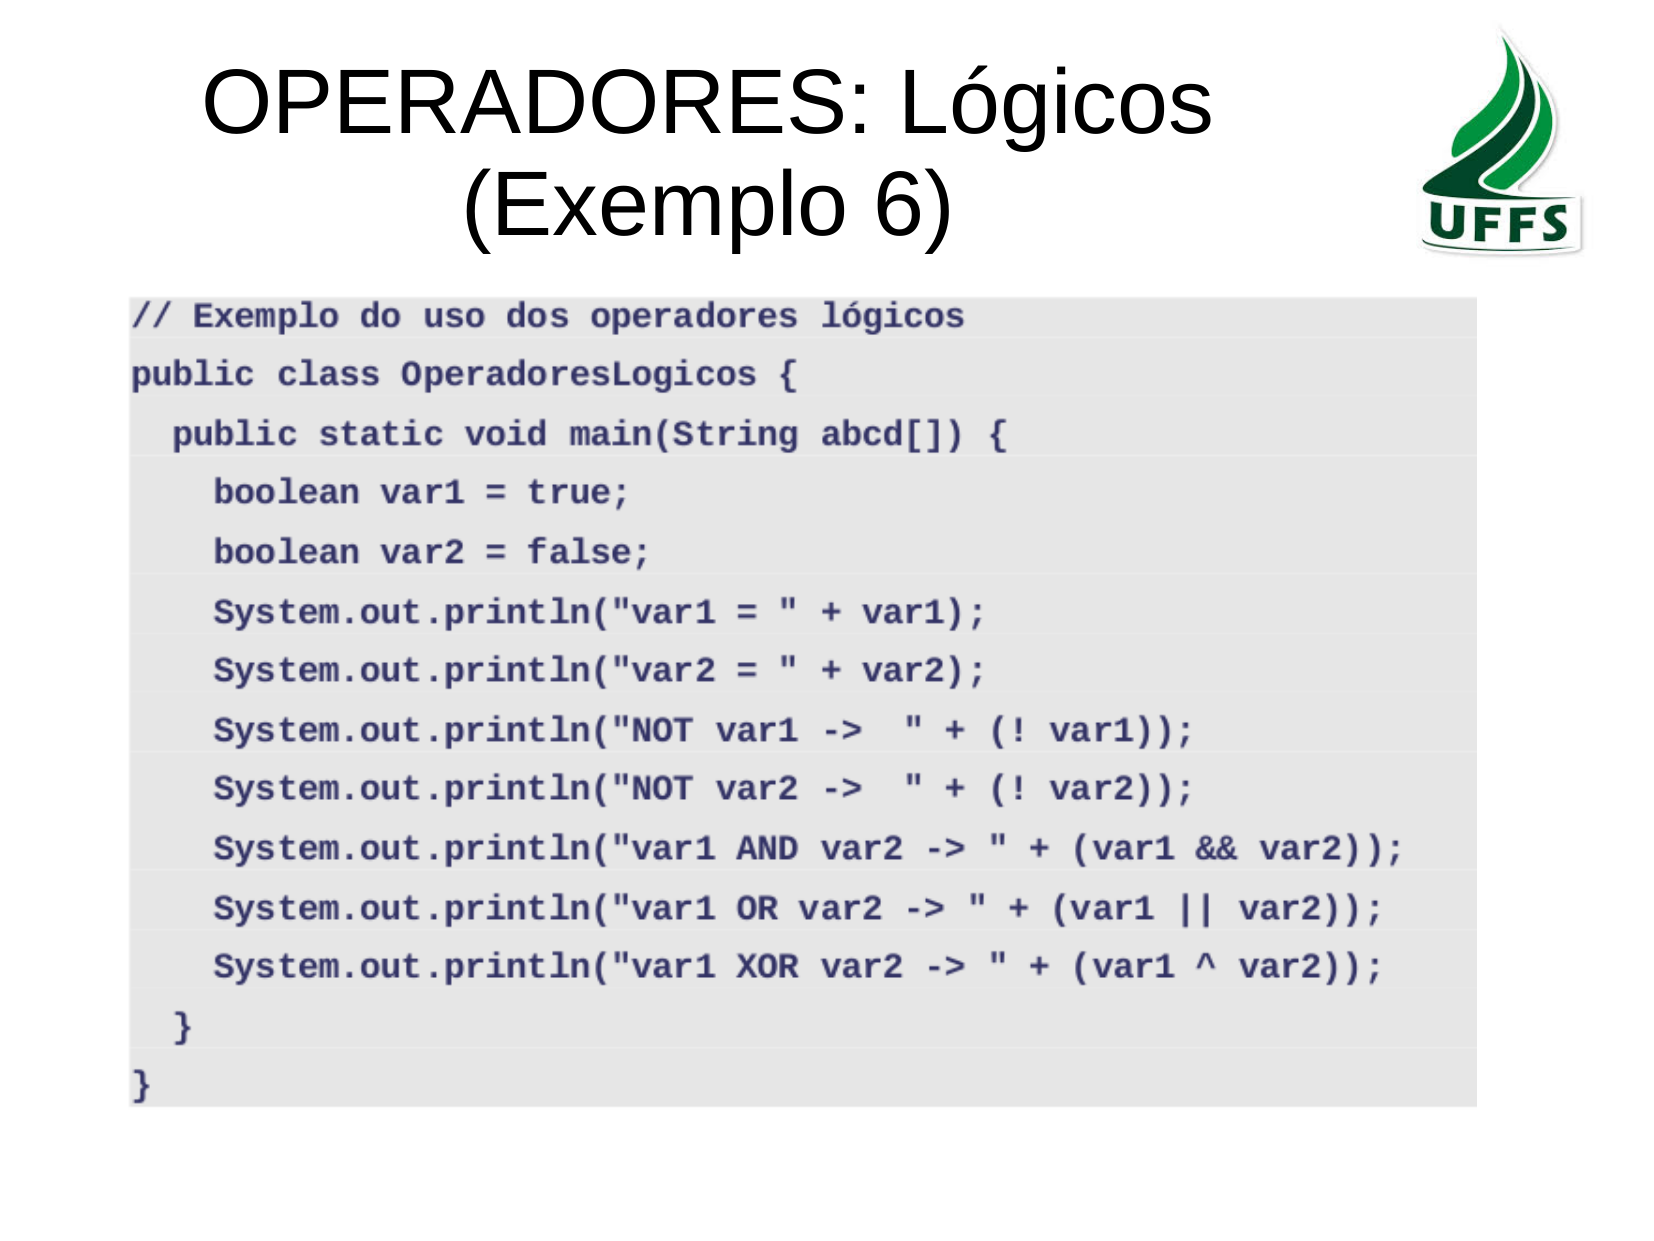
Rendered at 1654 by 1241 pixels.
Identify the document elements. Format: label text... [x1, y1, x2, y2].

title OPERADORES: Lógicos (Exemplo 6) [82, 49, 1335, 257]
picture [1381, 20, 1624, 272]
picture [120, 290, 1477, 1111]
